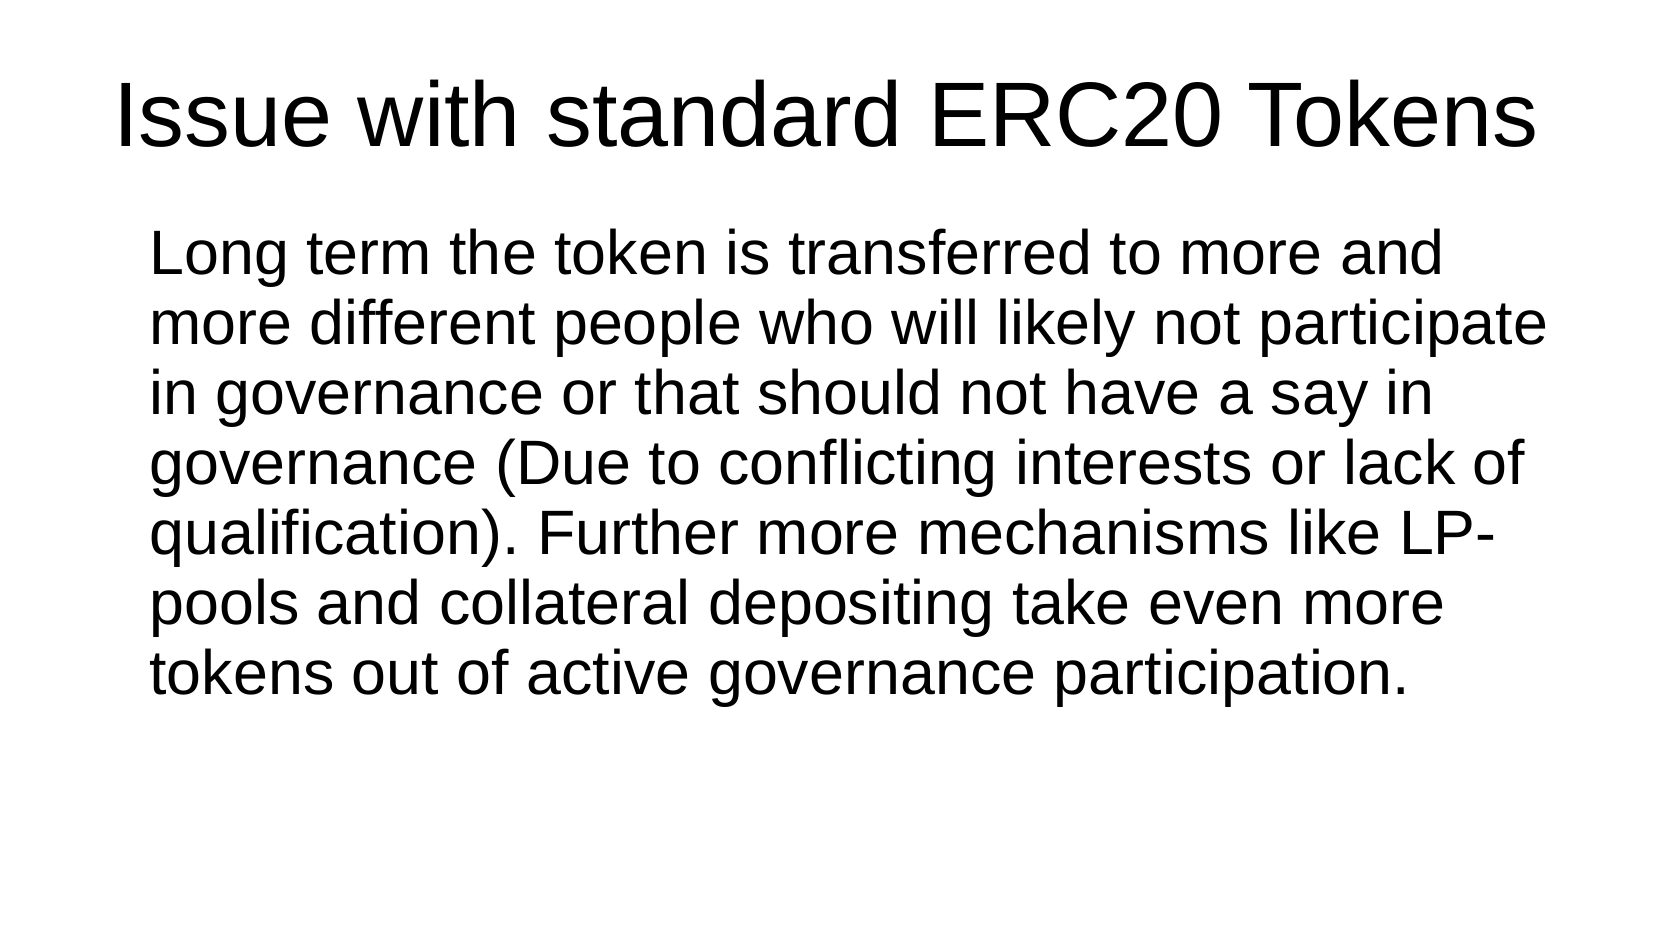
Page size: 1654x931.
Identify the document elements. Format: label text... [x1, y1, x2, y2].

title Issue with standard ERC20 Tokens [82, 37, 1571, 193]
list Long term the token is transferred to more and more different people who will likely not participate in governance or that should not have a say in governance (Due to conflicting interests or lack of qualification). Further more mechanisms like LP-pools and collateral depositing take even more tokens out of active governance participation. [82, 217, 1571, 758]
